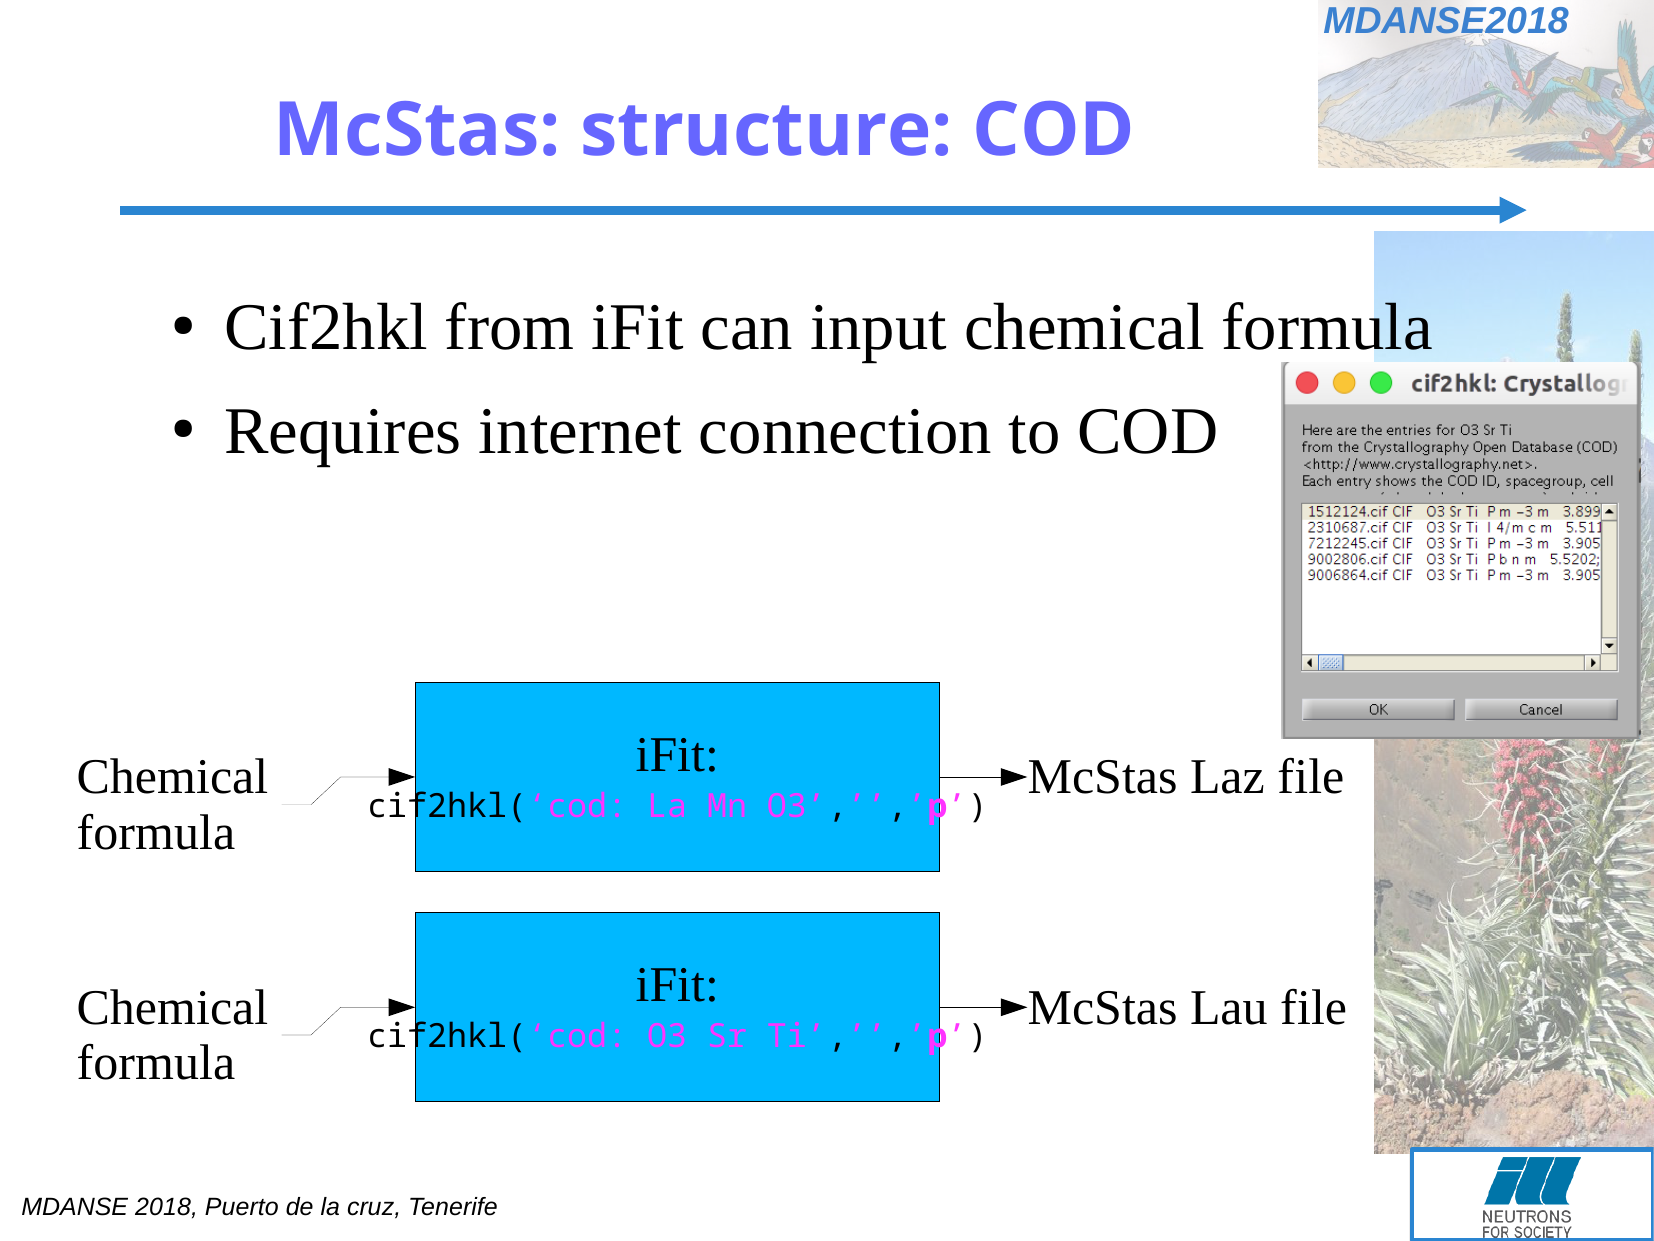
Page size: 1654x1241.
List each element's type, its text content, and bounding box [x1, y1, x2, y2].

text_box McStas Laz file [1027, 749, 1372, 805]
text_box iFit: cif2hkl(‘cod: O3 Sr Ti’,’’,’p’) [415, 912, 940, 1102]
text_box Chemical formula [76, 749, 282, 860]
text_box Chemical formula [76, 979, 282, 1091]
picture [1479, 1153, 1583, 1241]
title McStas: structure: COD [82, 49, 1328, 203]
text_box iFit: cif2hkl(‘cod: La Mn O3’,’’,’p’) [415, 682, 940, 872]
picture [1281, 362, 1641, 739]
text_box McStas Lau file [1027, 979, 1372, 1036]
list Cif2hkl from iFit can input chemical formula Requires internet connection to COD [82, 290, 1571, 1010]
